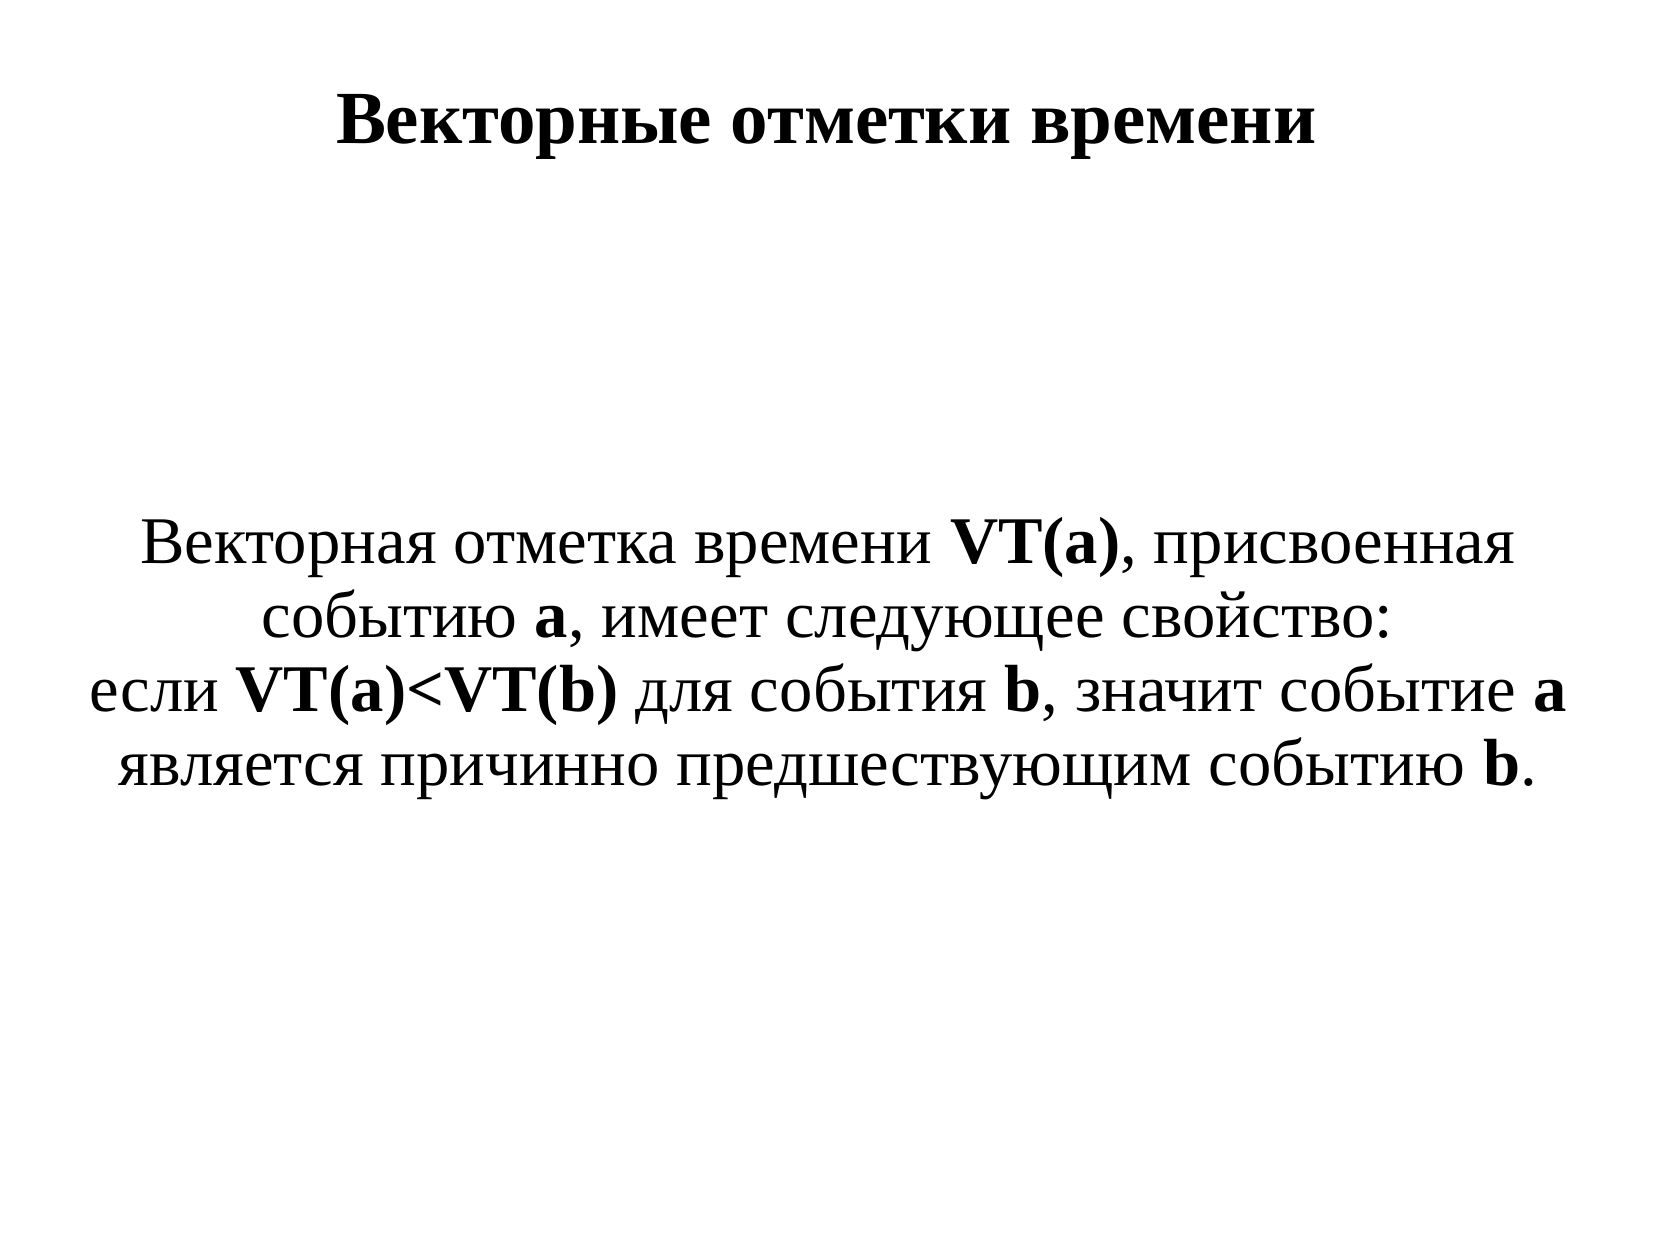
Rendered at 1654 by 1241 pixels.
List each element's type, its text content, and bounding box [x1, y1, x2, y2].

subtitle Векторная отметка времени VT(a), присвоенная событию a, имеет следующее свойство: если VT(a)<VT(b) для события b, значит событие a является причинно предшествующим событию b. [30, 236, 1626, 1215]
title Векторные отметки времени [30, 27, 1624, 210]
